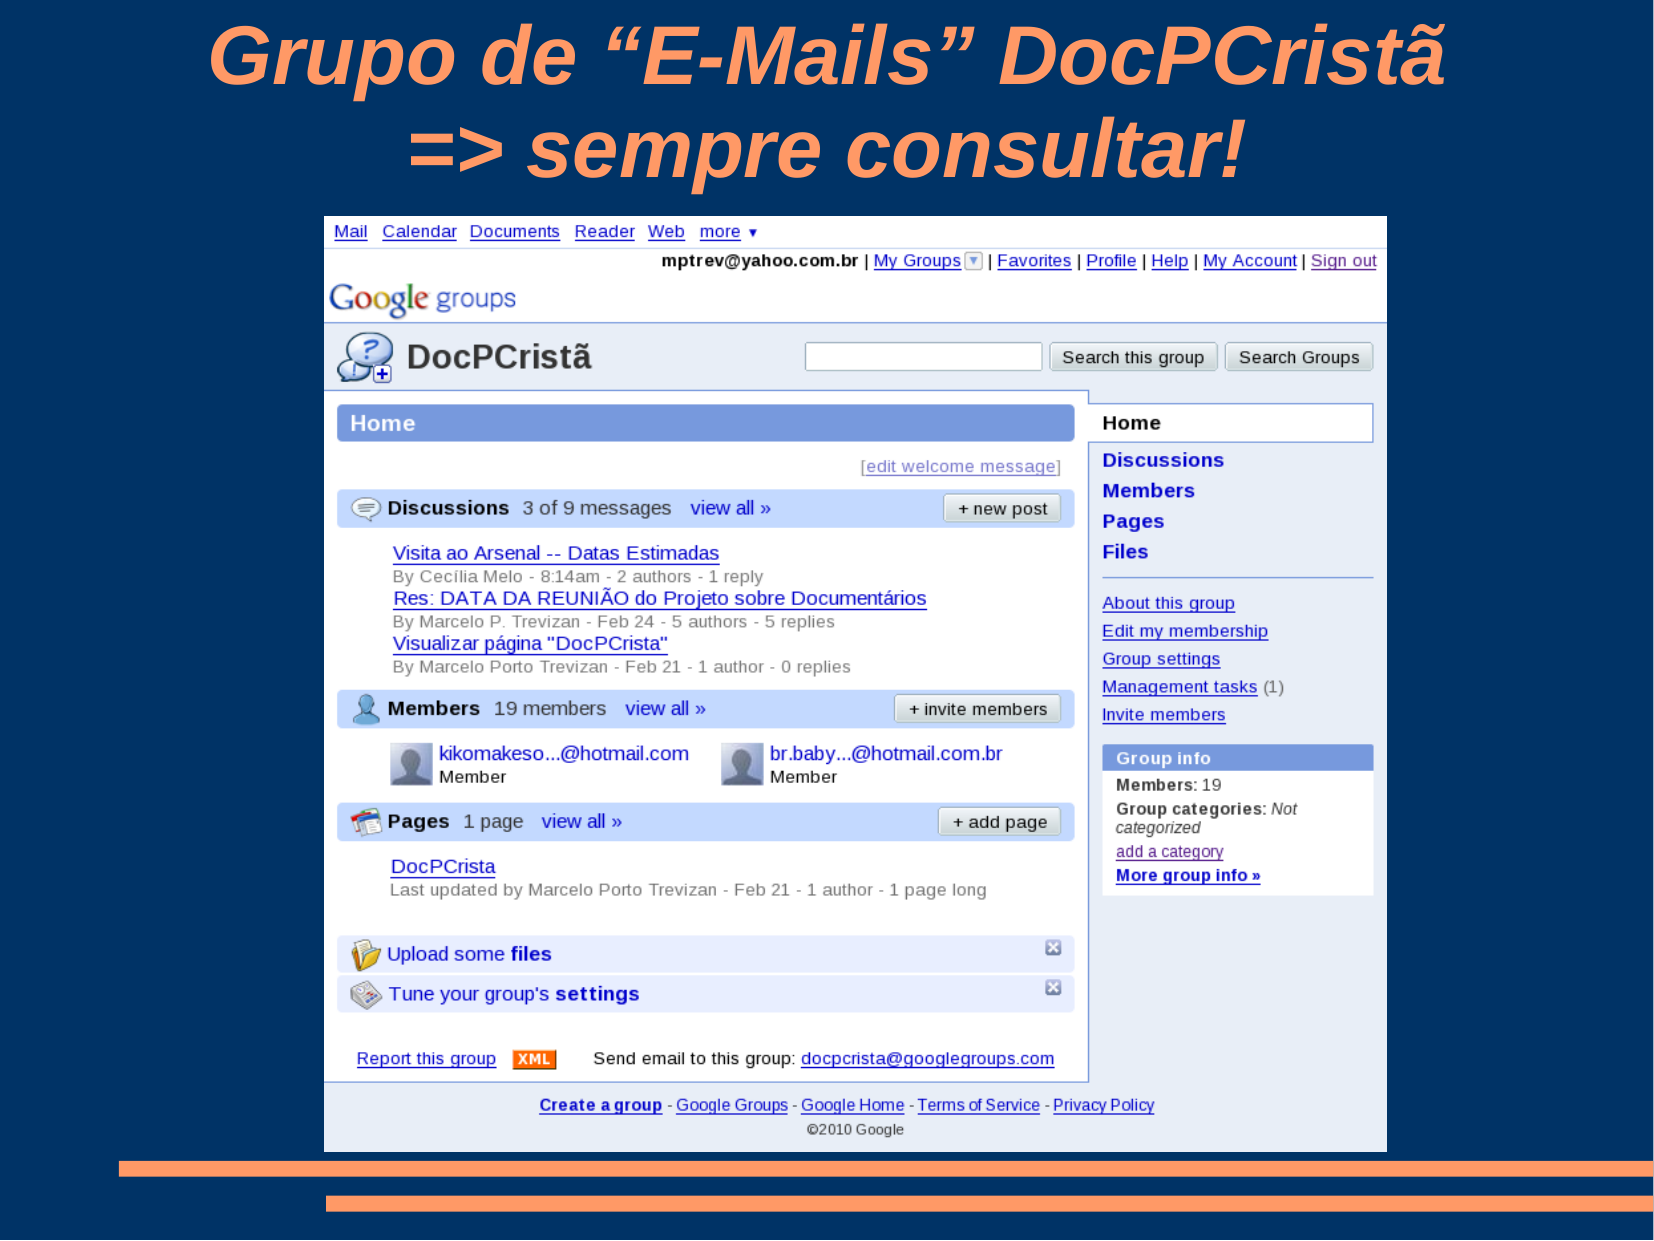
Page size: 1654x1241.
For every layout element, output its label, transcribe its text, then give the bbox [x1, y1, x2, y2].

title Grupo de “E-Mails” DocPCristã => sempre consultar! [121, 0, 1534, 207]
picture [324, 216, 1387, 1152]
